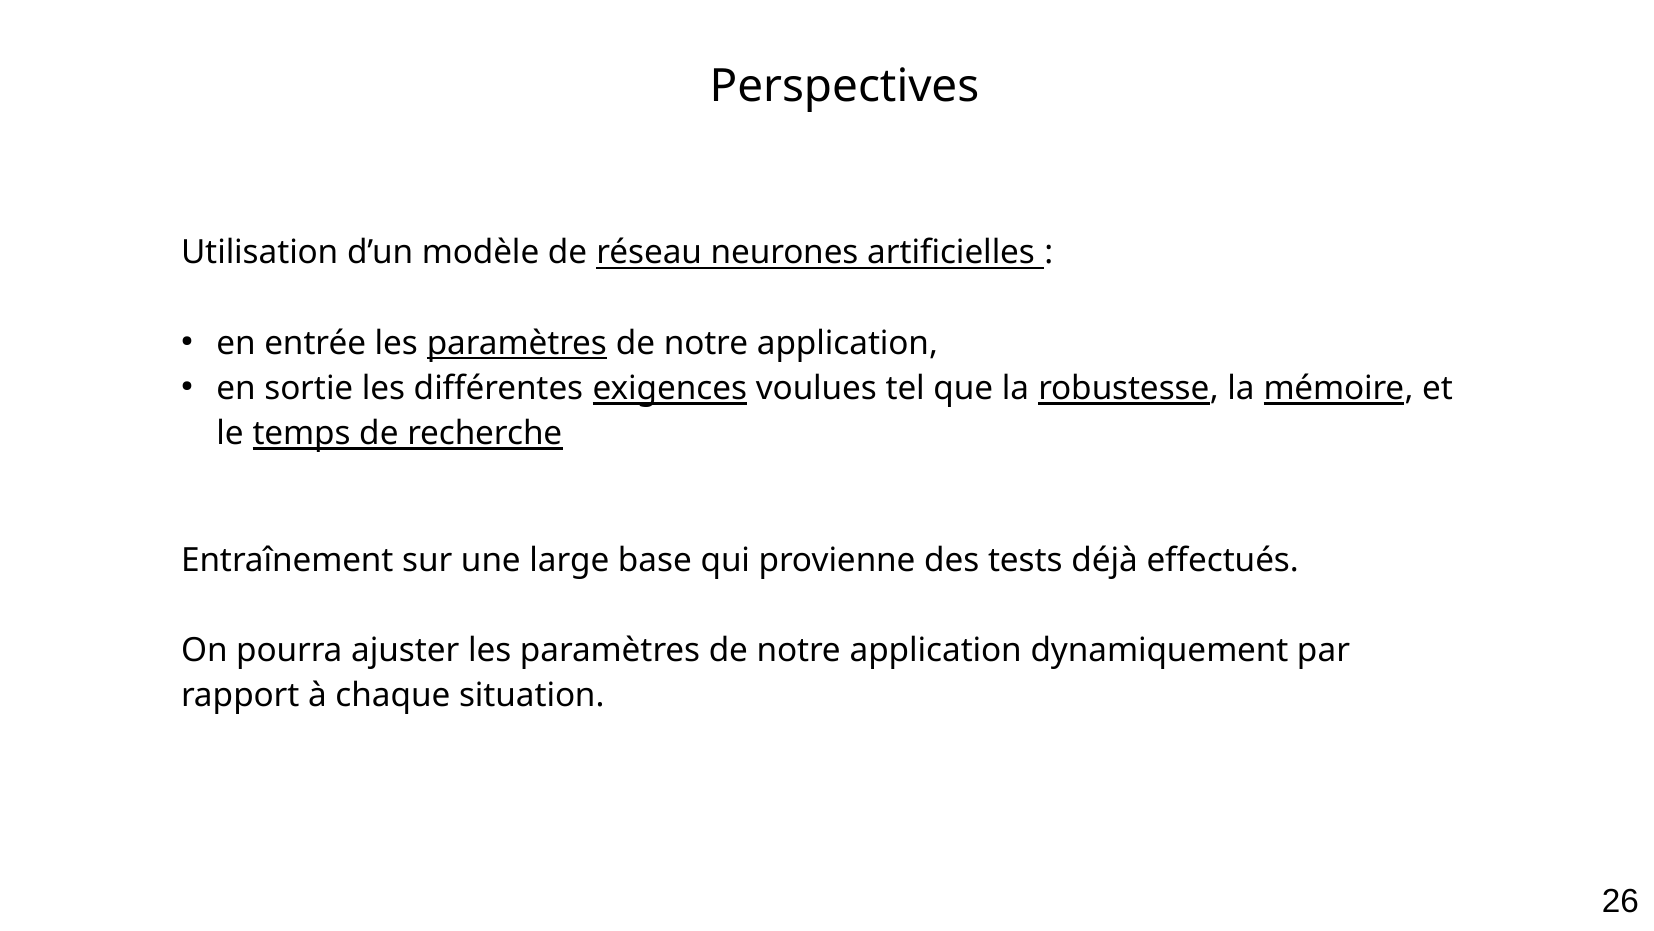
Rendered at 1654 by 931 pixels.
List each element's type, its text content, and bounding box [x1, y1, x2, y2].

text_box Utilisation d’un modèle de réseau neurones artificielles : en entrée les paramètres de notre application, en sortie les différentes exigences voulues tel que la robustesse, la mémoire, et le temps de recherche [166, 220, 1488, 495]
text_box Perspectives [376, 45, 1277, 123]
text_box <number> [1024, 874, 1654, 931]
text_box Entraînement sur une large base qui provienne des tests déjà effectués. On pourra ajuster les paramètres de notre application dynamiquement par rapport à chaque situation. [166, 528, 1488, 735]
